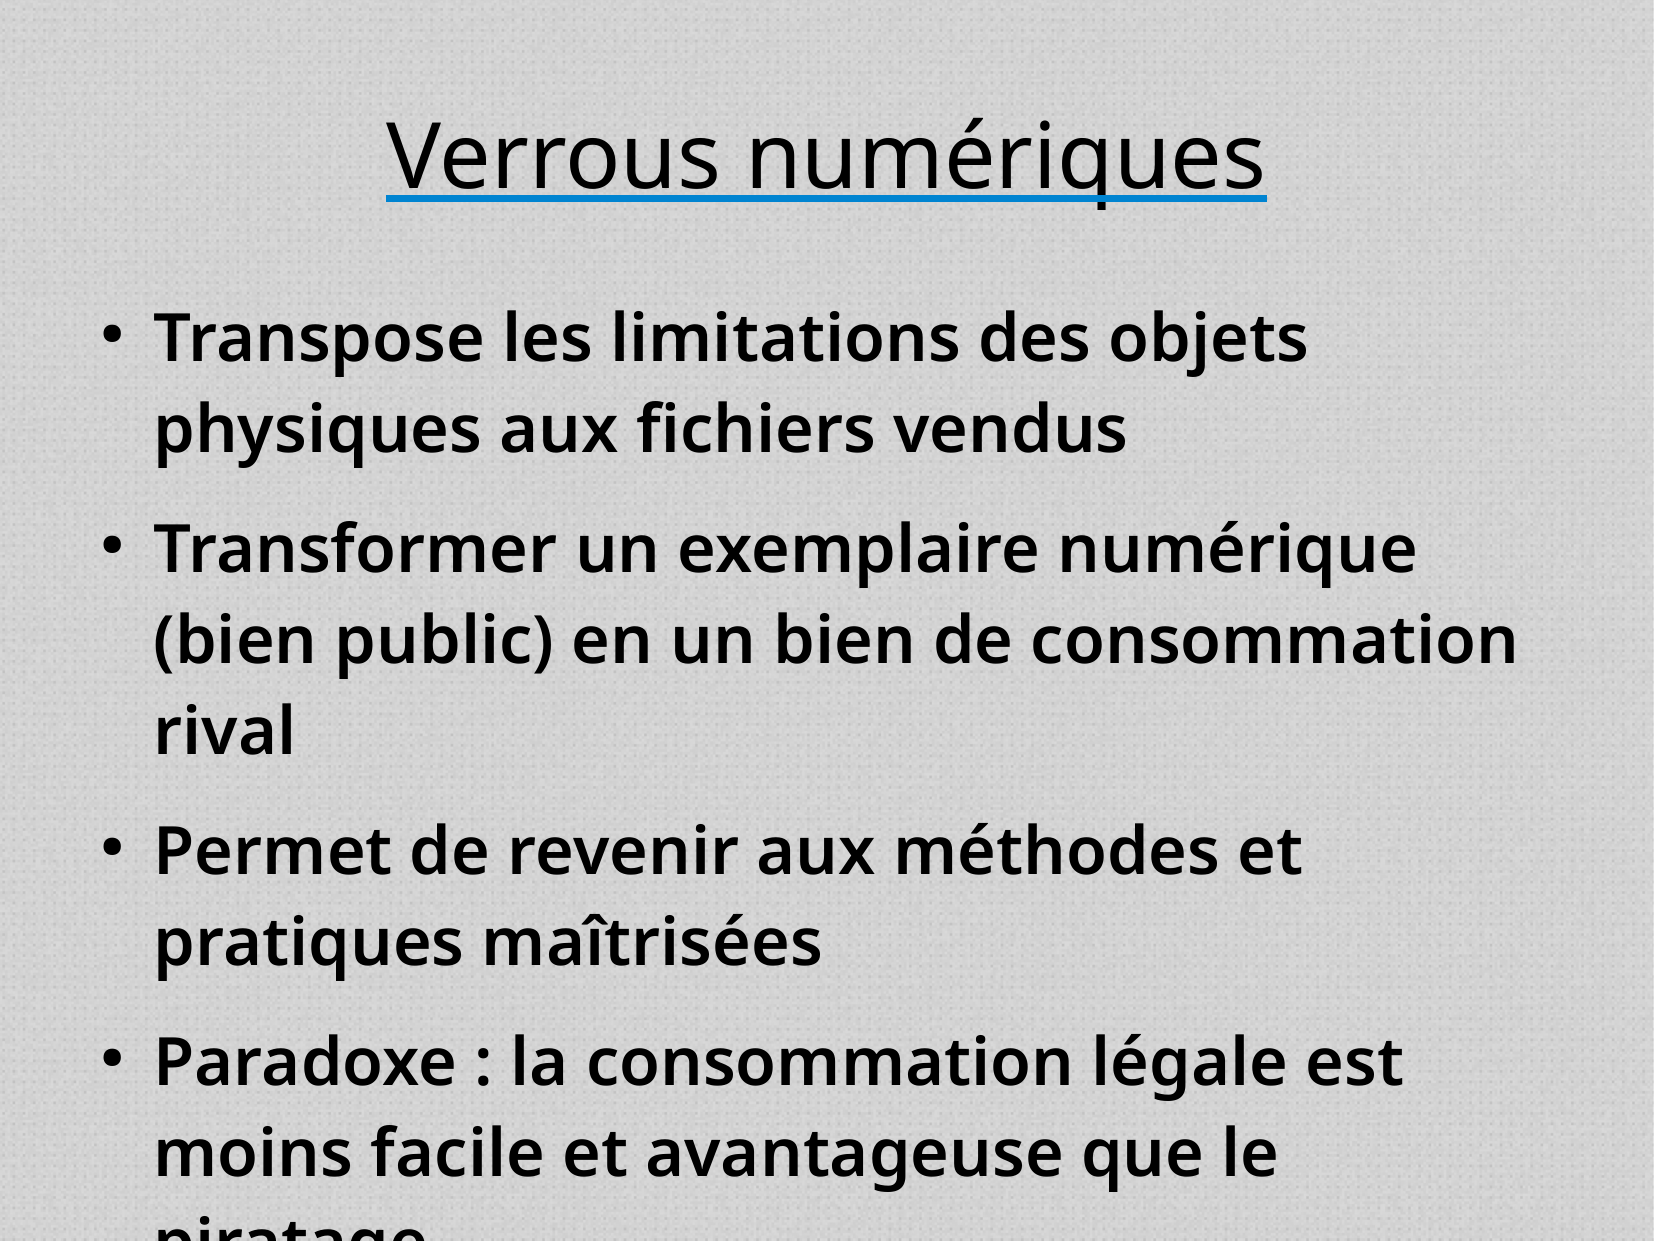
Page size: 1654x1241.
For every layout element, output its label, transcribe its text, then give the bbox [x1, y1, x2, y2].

title Verrous numériques [82, 49, 1571, 257]
picture [168, 1236, 182, 1241]
list Transpose les limitations des objets physiques aux fichiers vendus Transformer un exemplaire numérique (bien public) en un bien de consommation rival Permet de revenir aux méthodes et pratiques maîtrisées Paradoxe : la consommation légale est moins facile et avantageuse que le piratage [82, 290, 1571, 1010]
picture [360, 1236, 374, 1241]
picture [0, 0, 1654, 1241]
picture [402, 1235, 416, 1241]
